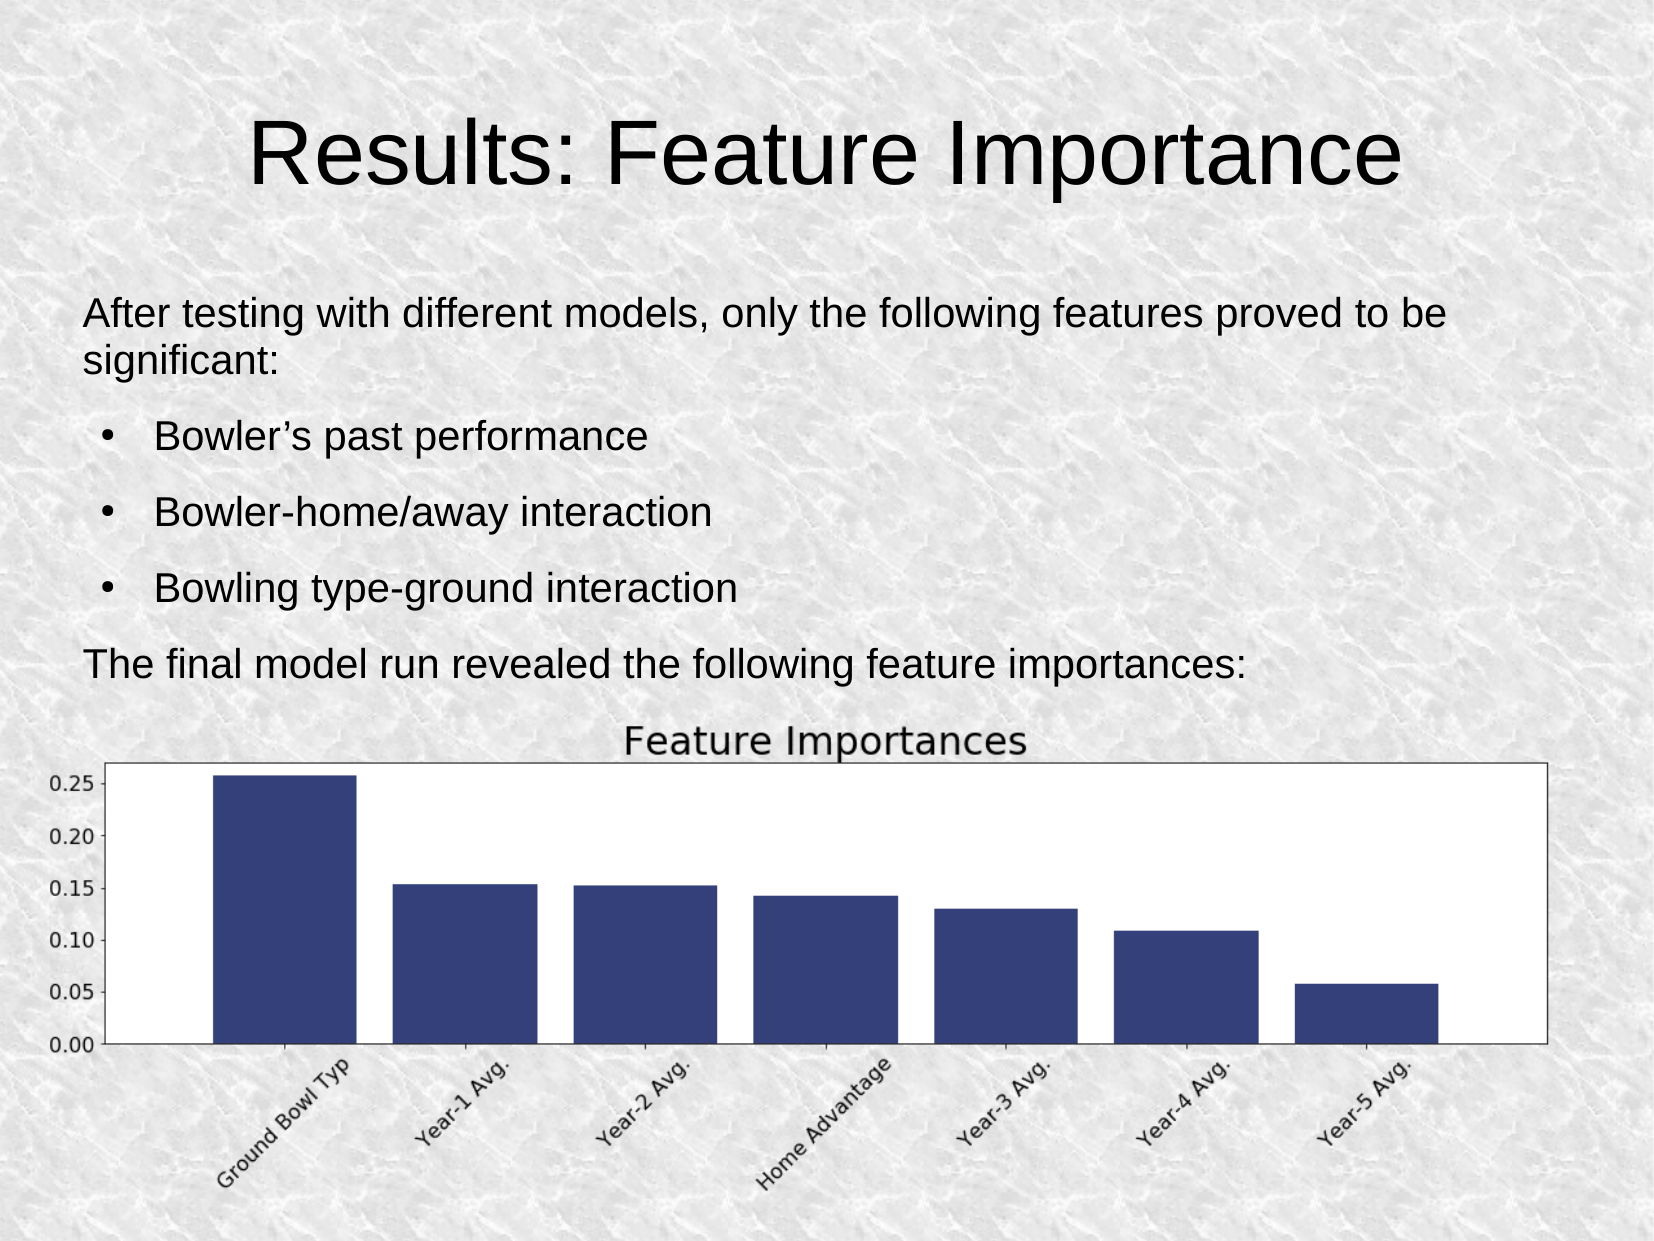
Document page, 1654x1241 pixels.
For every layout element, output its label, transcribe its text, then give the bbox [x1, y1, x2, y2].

title Results: Feature Importance [82, 49, 1571, 257]
picture [0, 0, 1654, 1241]
list After testing with different models, only the following features proved to be significant: Bowler’s past performance Bowler-home/away interaction Bowling type-ground interaction The final model run revealed the following feature importances: [82, 290, 1571, 698]
